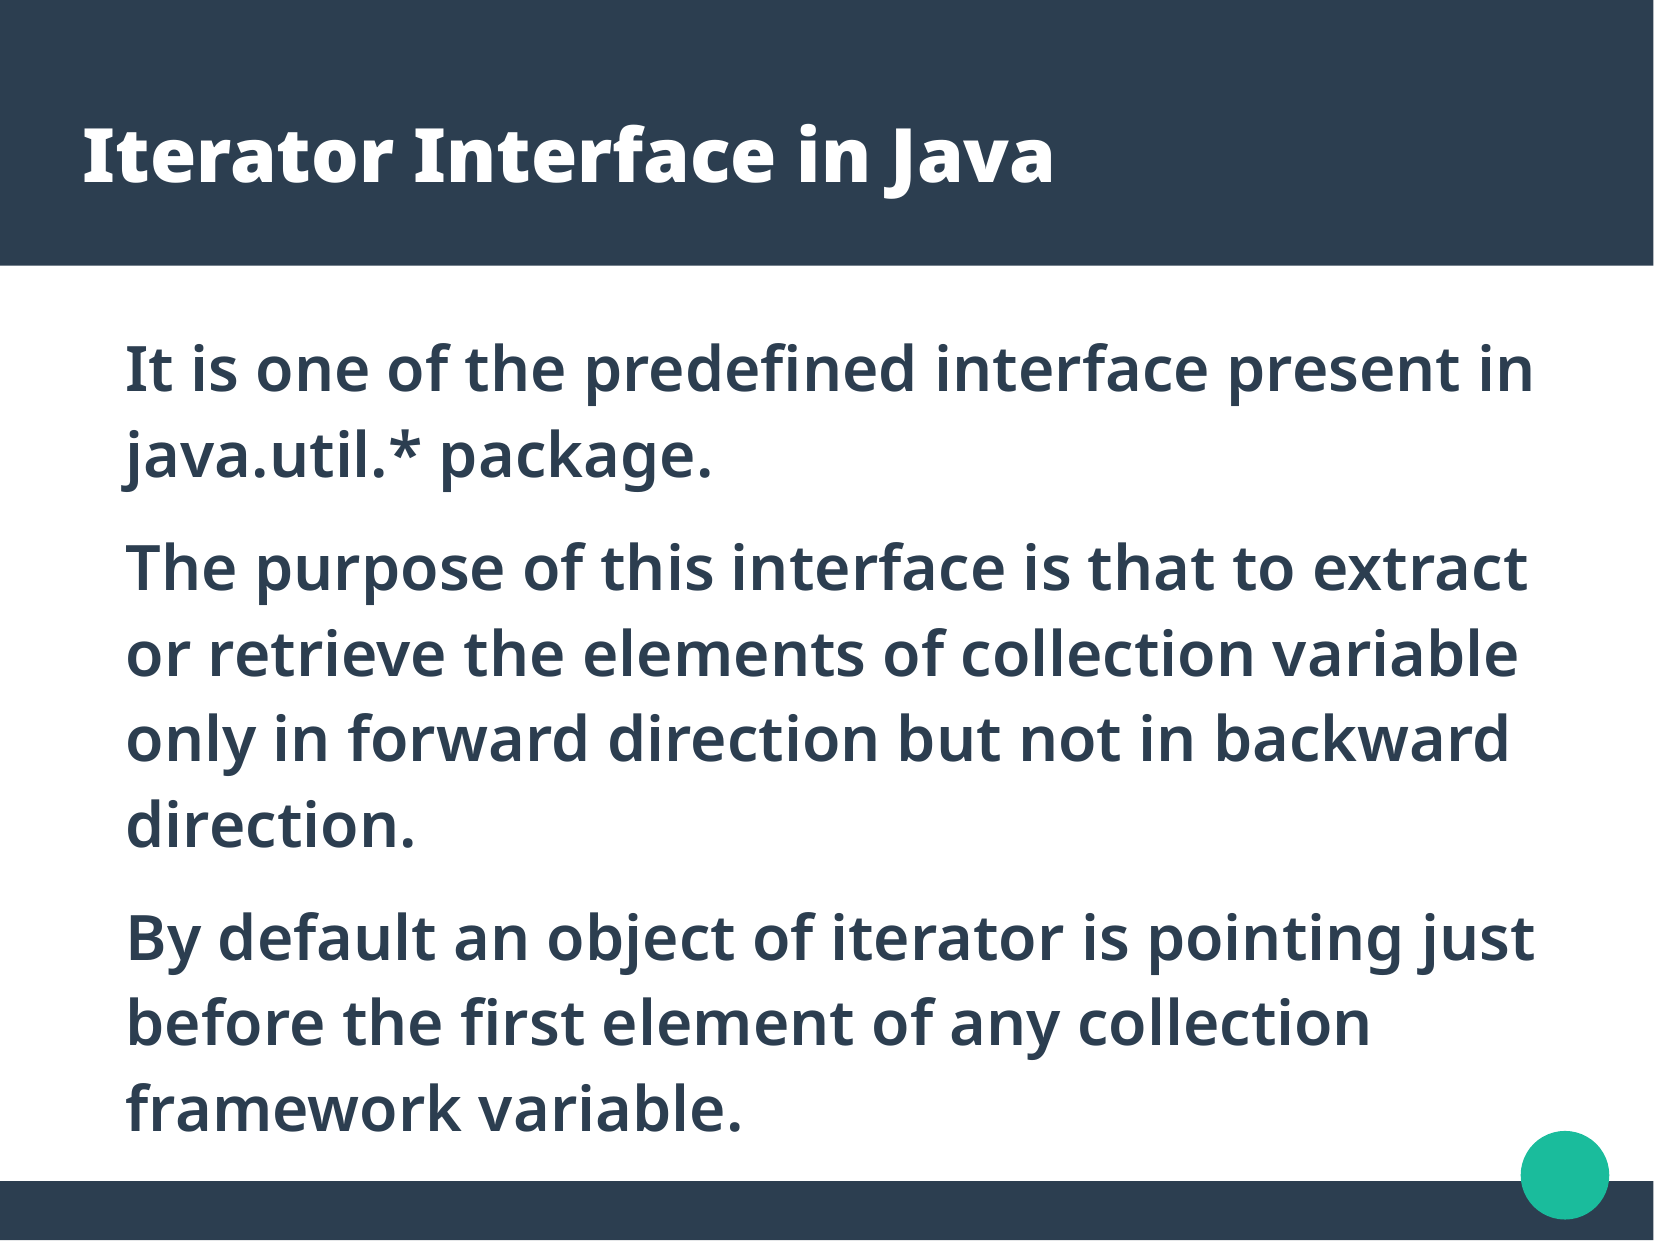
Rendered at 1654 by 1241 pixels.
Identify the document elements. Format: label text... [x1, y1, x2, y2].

list It is one of the predefined interface present in java.util.* package. The purpose of this interface is that to extract or retrieve the elements of collection variable only in forward direction but not in backward direction. By default an object of iterator is pointing just before the first element of any collection framework variable. [59, 324, 1595, 1152]
title Iterator Interface in Java [82, 49, 1571, 257]
